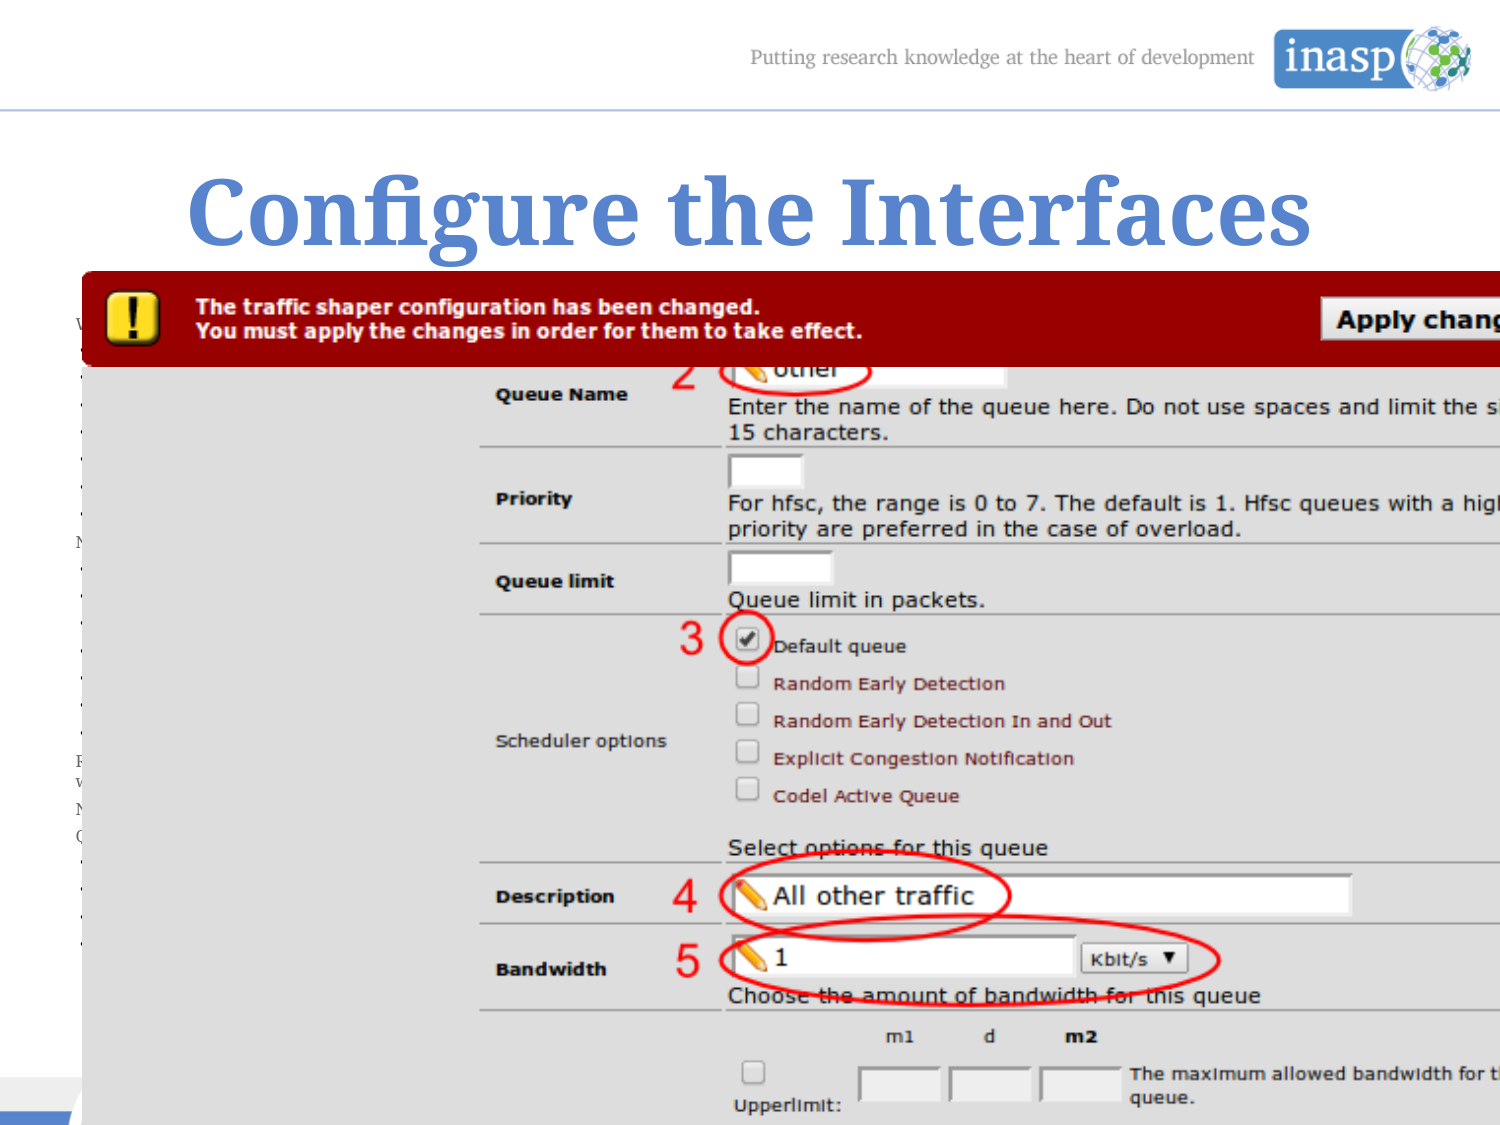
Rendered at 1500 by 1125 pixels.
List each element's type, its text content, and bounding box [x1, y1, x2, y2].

picture [0, 0, 1500, 1125]
title Configure the Interfaces [75, 129, 1426, 313]
